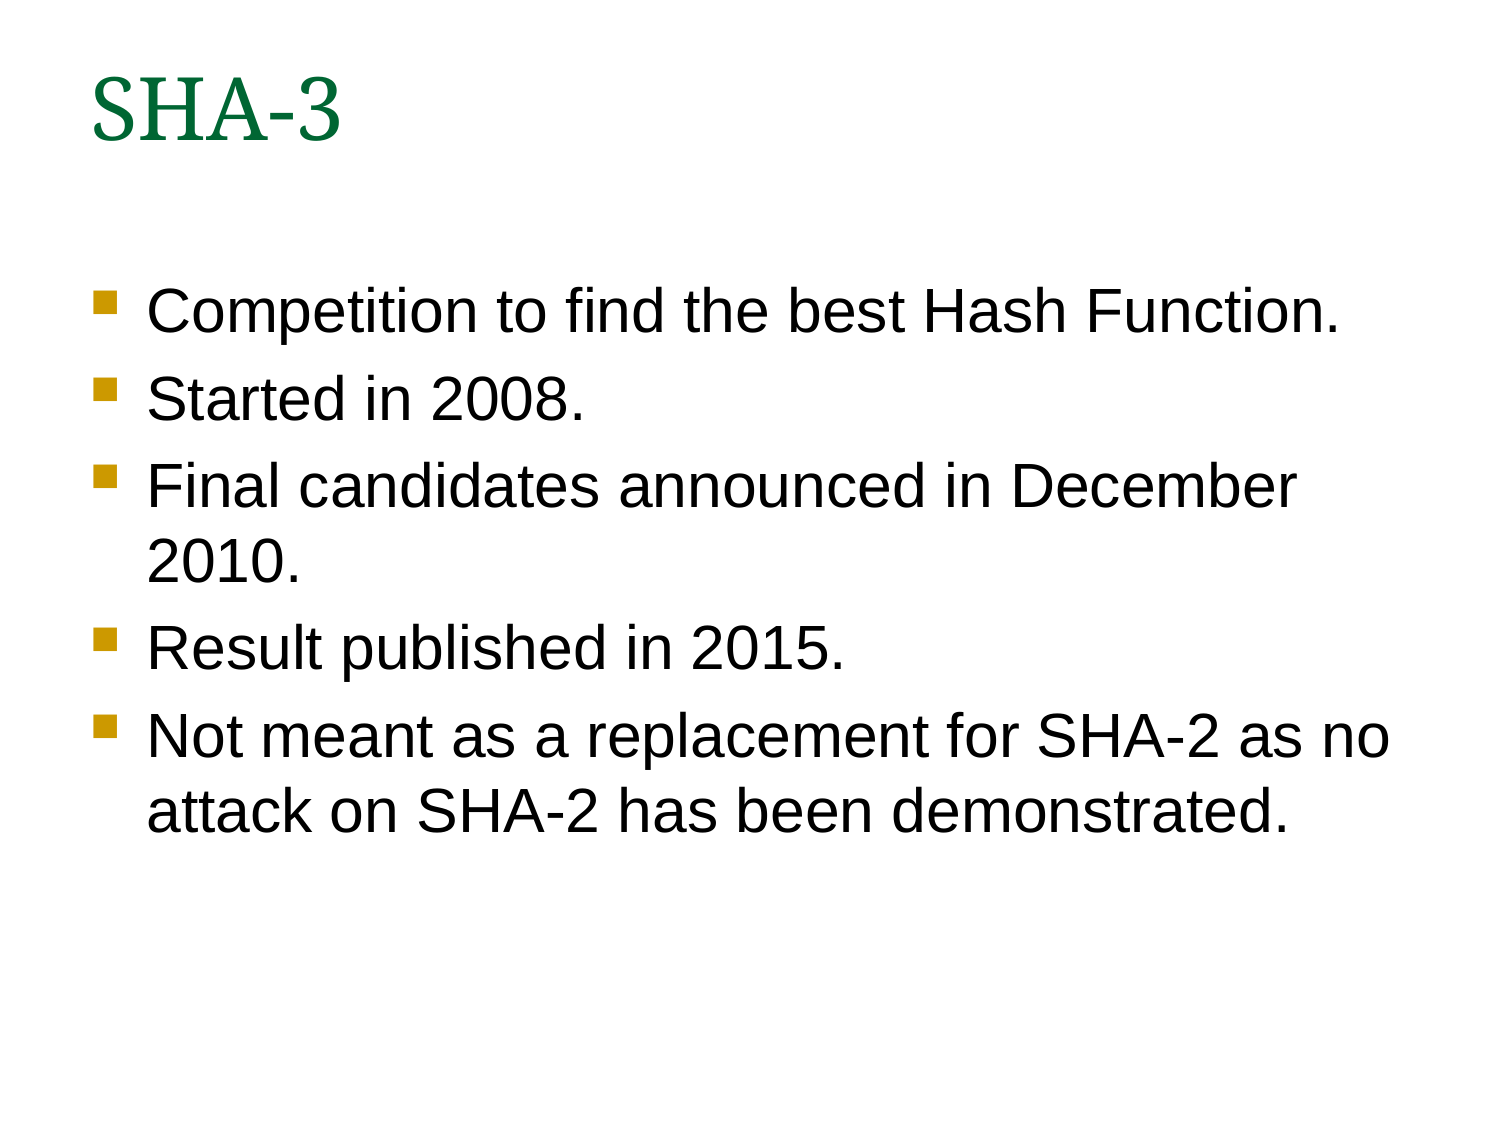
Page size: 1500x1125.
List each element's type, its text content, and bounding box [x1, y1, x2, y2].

title SHA-3 [75, 45, 1425, 233]
list Competition to find the best Hash Function. Started in 2008. Final candidates announced in December 2010. Result published in 2015. Not meant as a replacement for SHA-2 as no attack on SHA-2 has been demonstrated. [75, 262, 1425, 1006]
